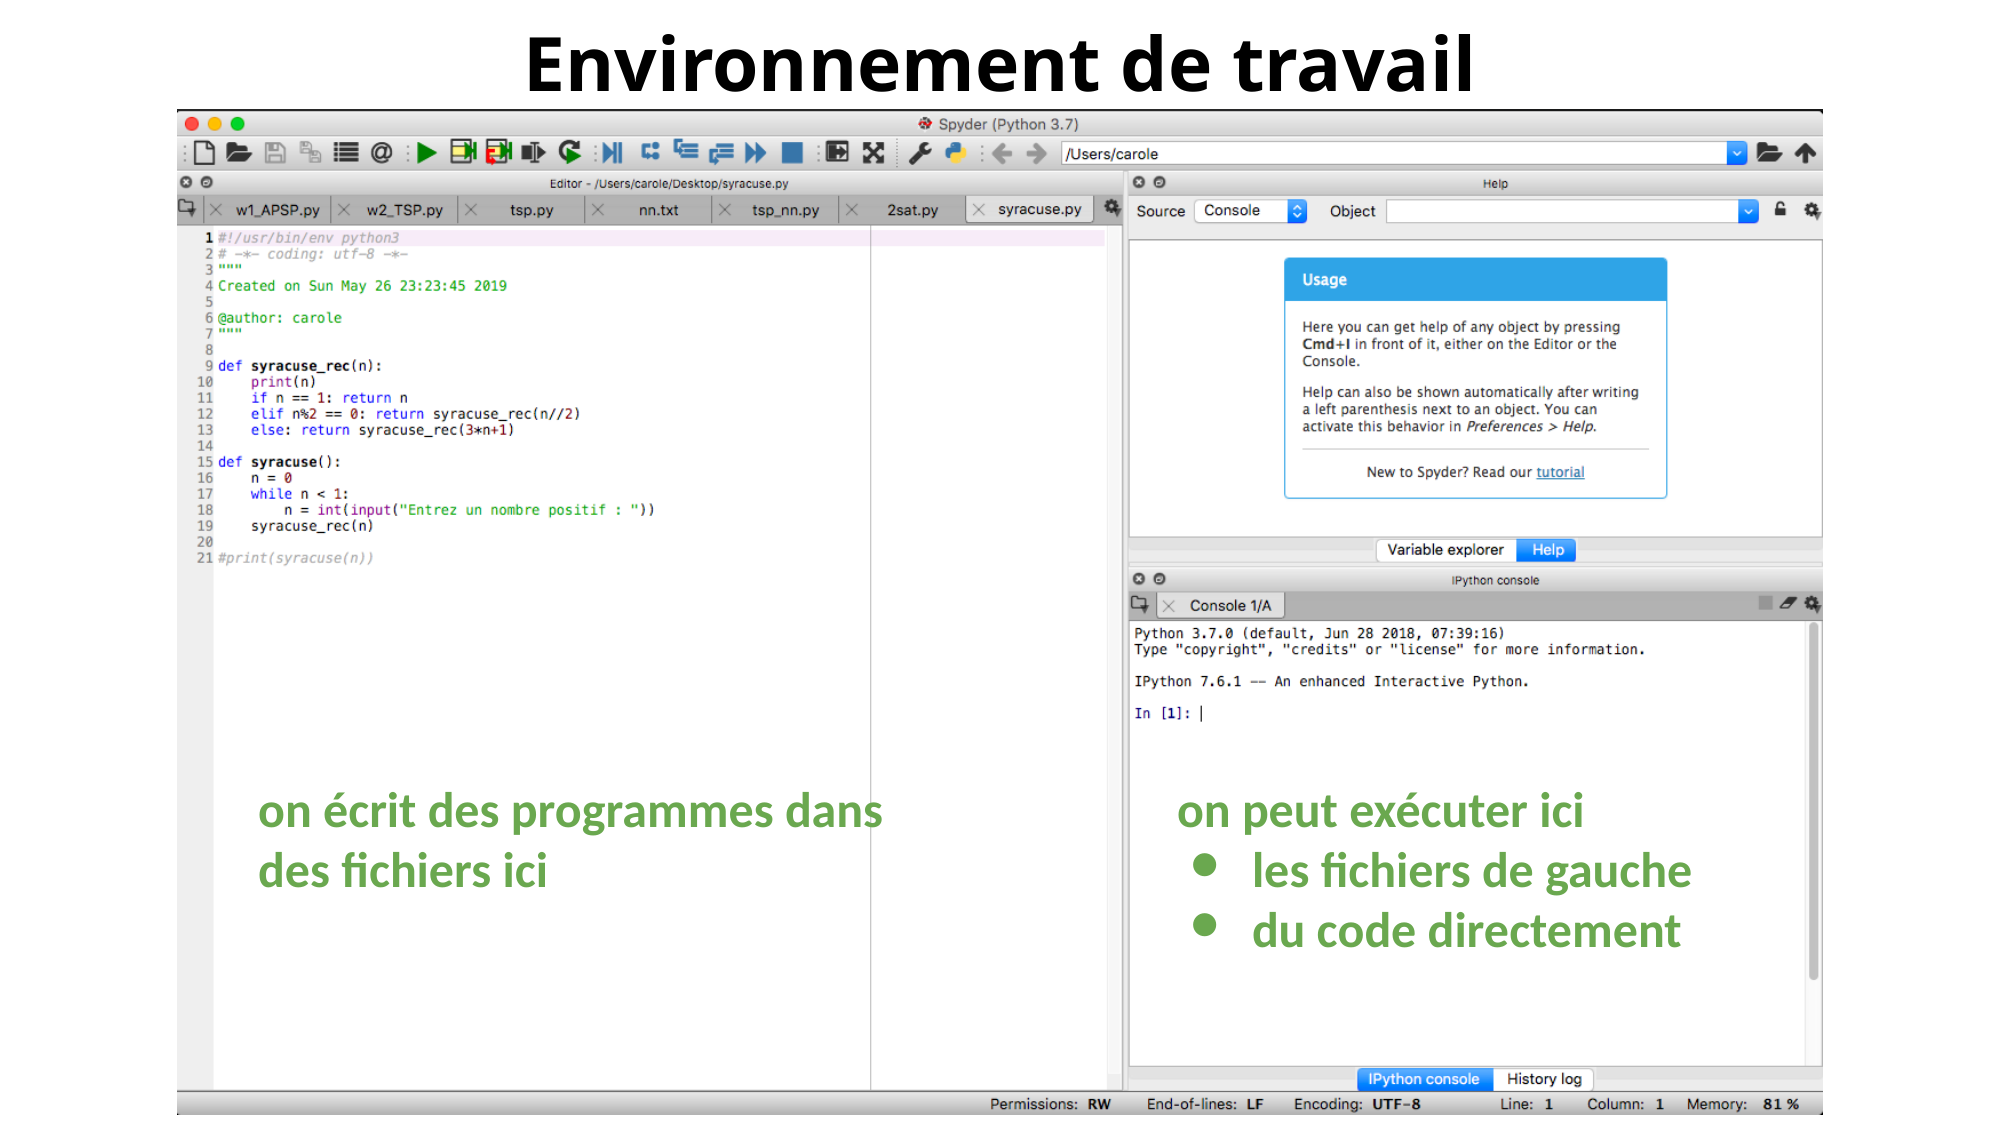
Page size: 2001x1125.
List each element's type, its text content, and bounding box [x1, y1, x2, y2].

text_box on écrit des programmes dans des fichiers ici [243, 762, 919, 1092]
text_box Environnement de travail [0, 0, 2000, 167]
text_box on peut exécuter ici les fichiers de gauche du code directement [1162, 762, 1775, 1002]
picture [177, 109, 1823, 1115]
